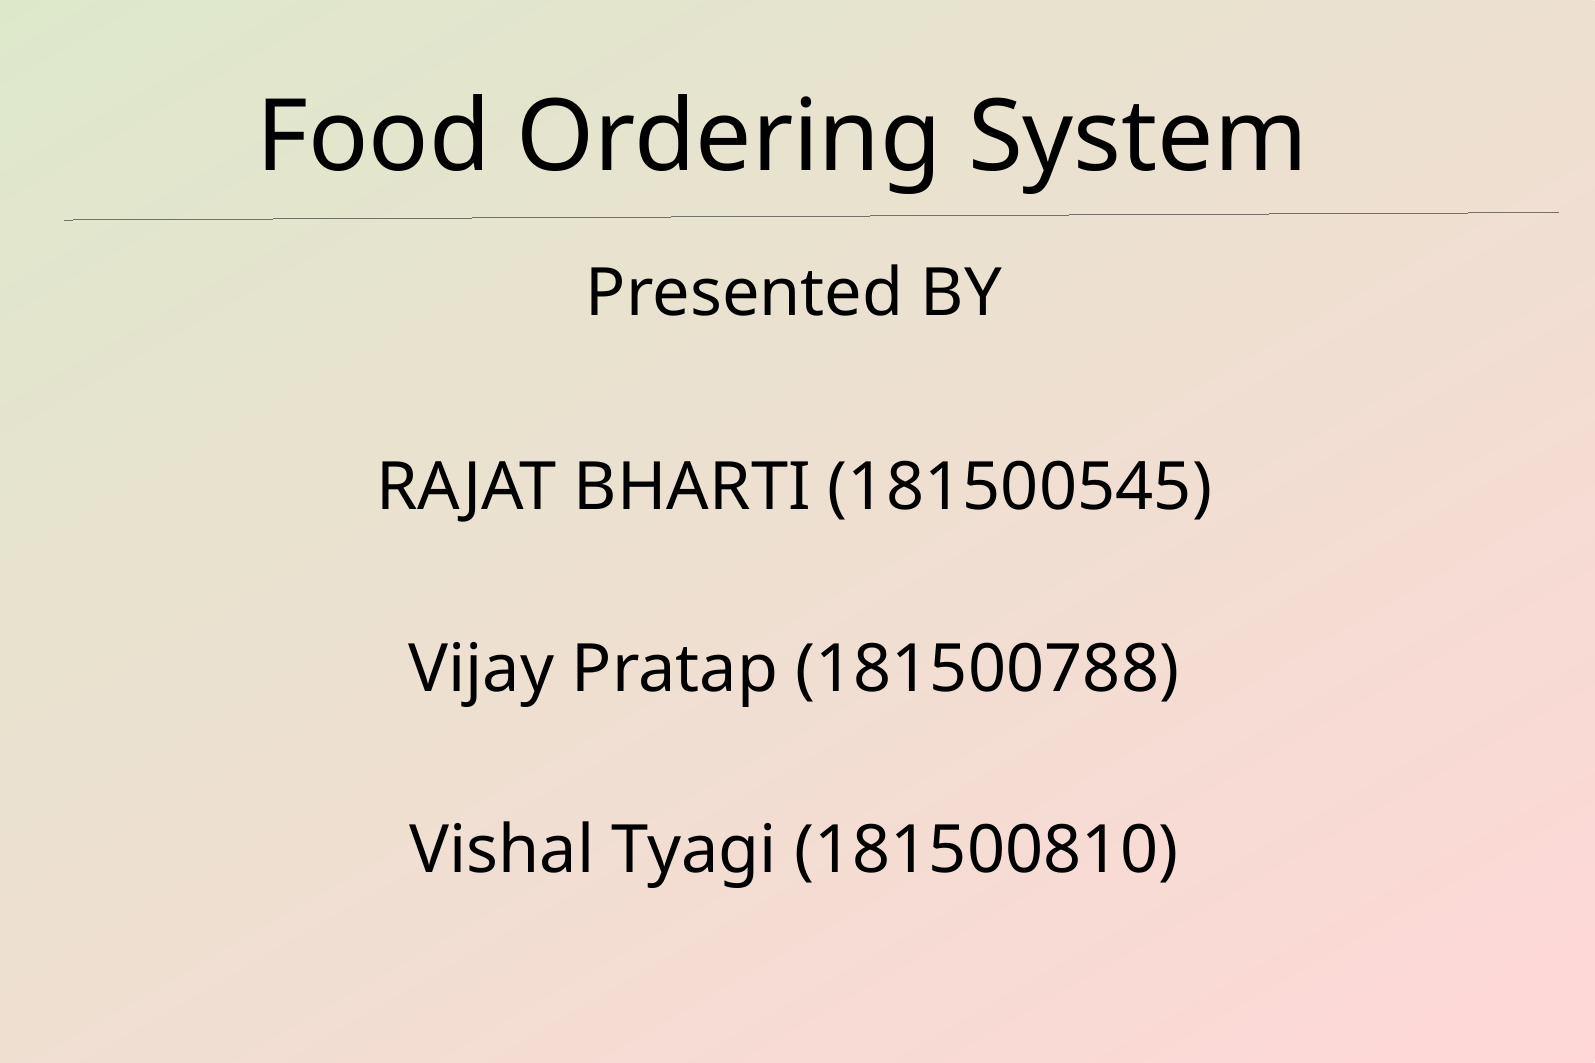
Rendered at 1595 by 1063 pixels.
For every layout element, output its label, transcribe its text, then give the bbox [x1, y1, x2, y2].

subtitle Presented BY RAJAT BHARTI (181500545) Vijay Pratap (181500788) Vishal Tyagi (181500810) [76, 259, 1512, 877]
title Food Ordering System [64, 42, 1500, 221]
